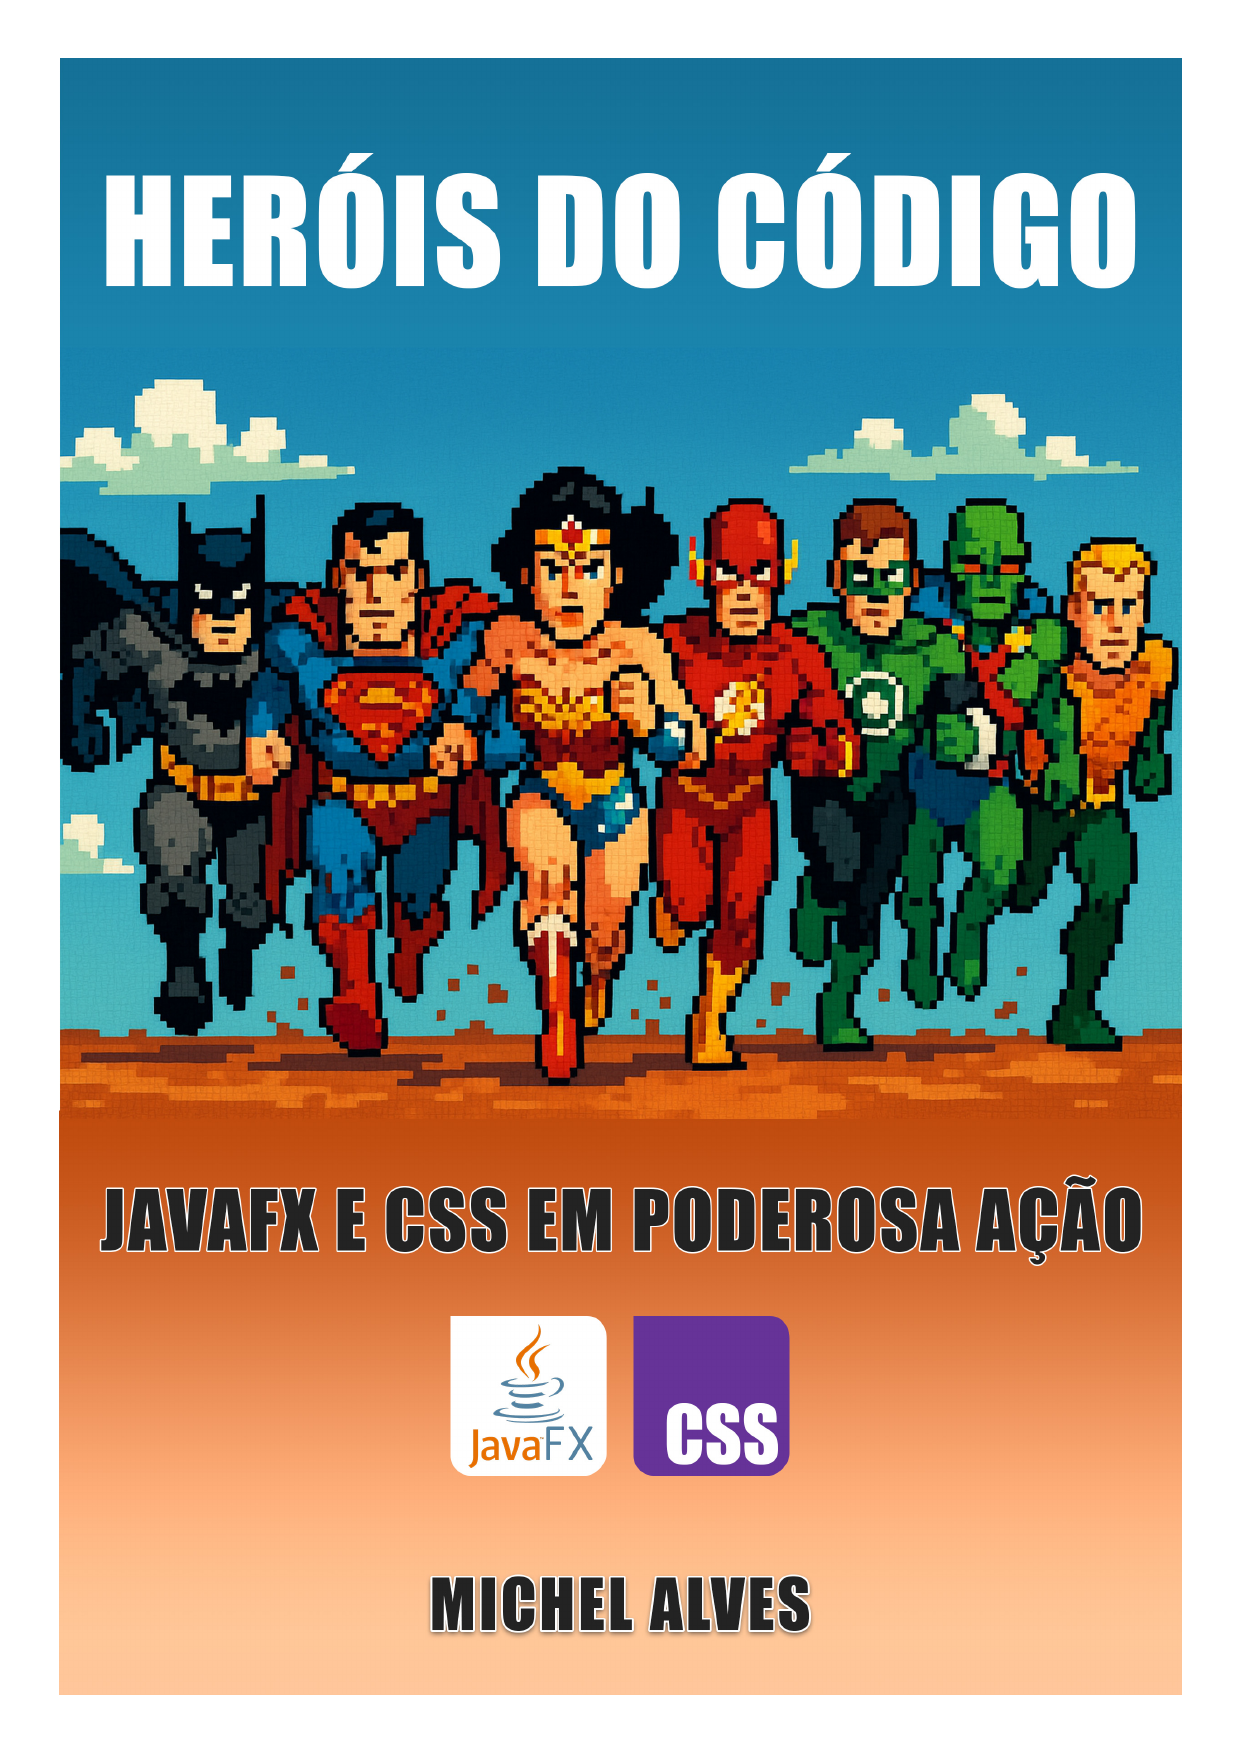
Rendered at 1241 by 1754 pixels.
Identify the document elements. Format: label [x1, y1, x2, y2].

picture [59, 58, 1182, 1695]
